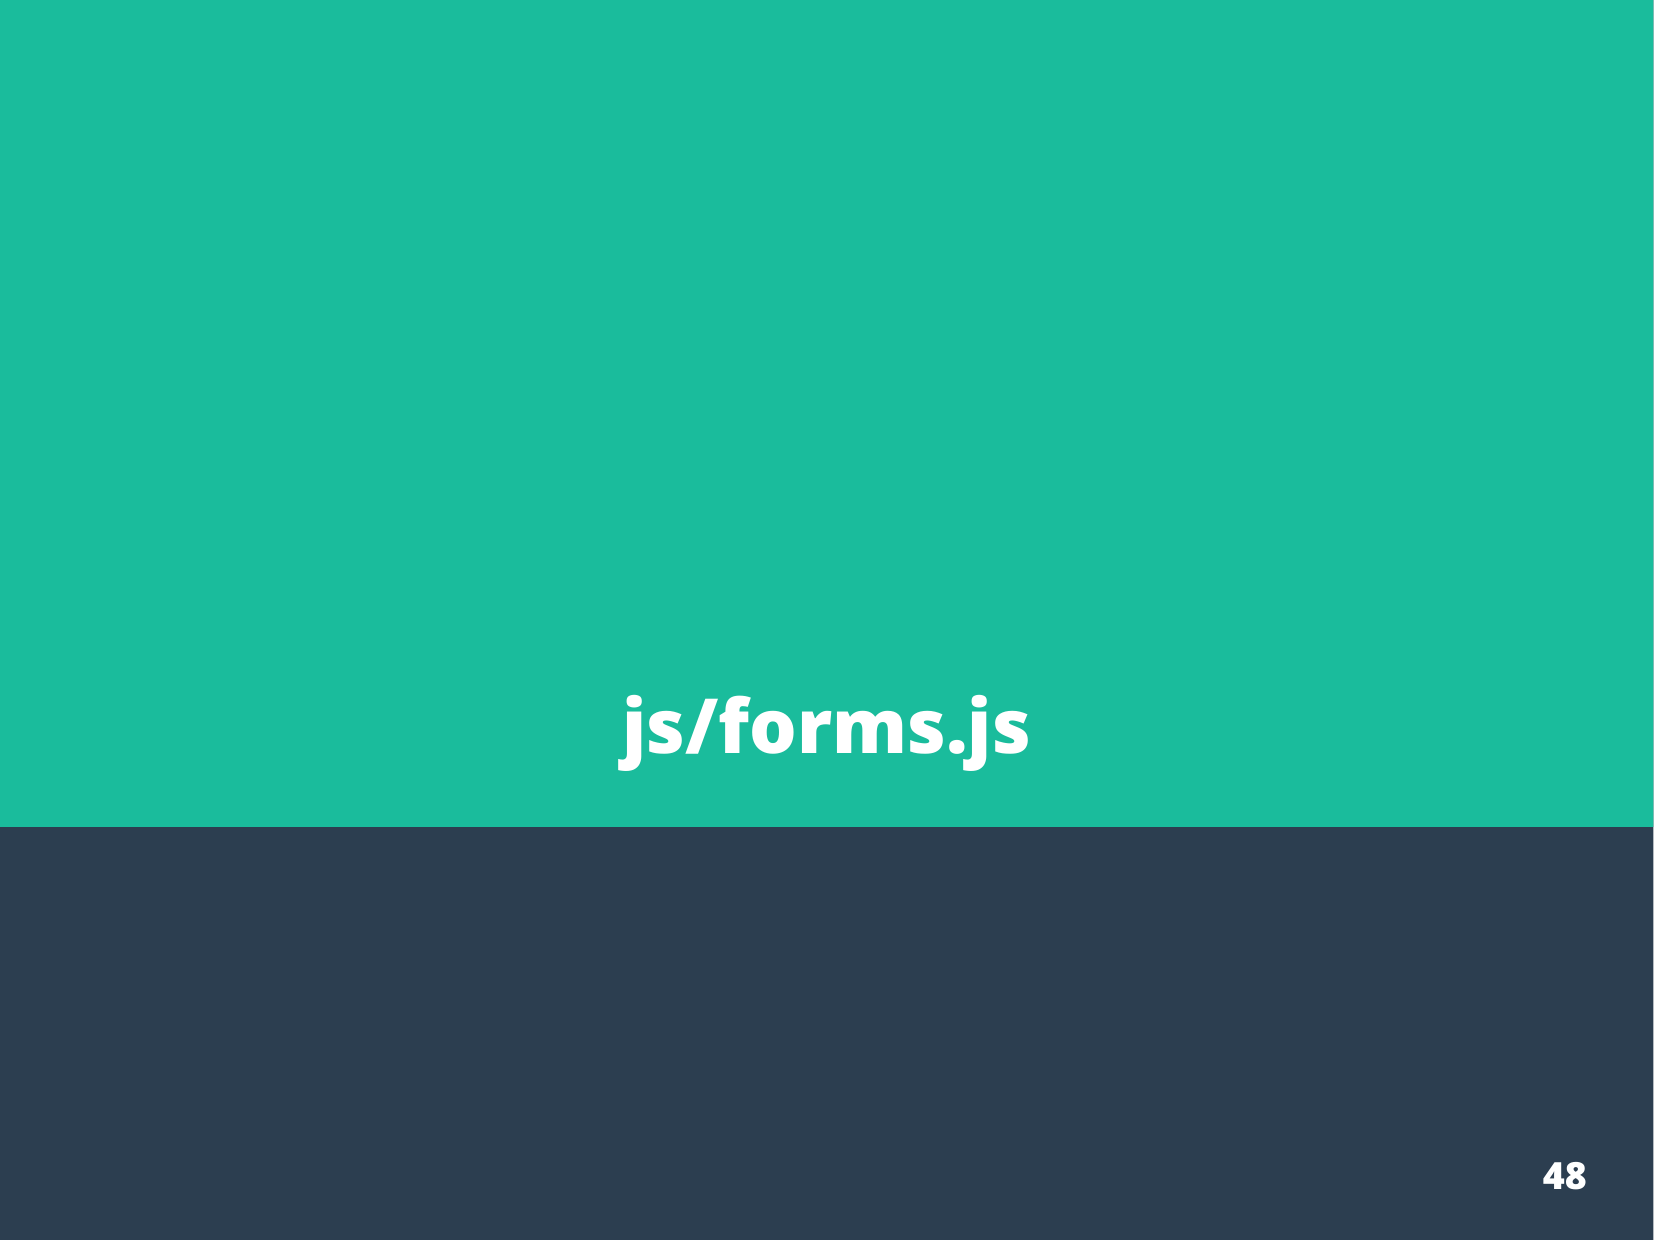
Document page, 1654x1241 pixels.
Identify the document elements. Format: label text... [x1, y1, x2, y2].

title js/forms.js [59, 620, 1595, 778]
